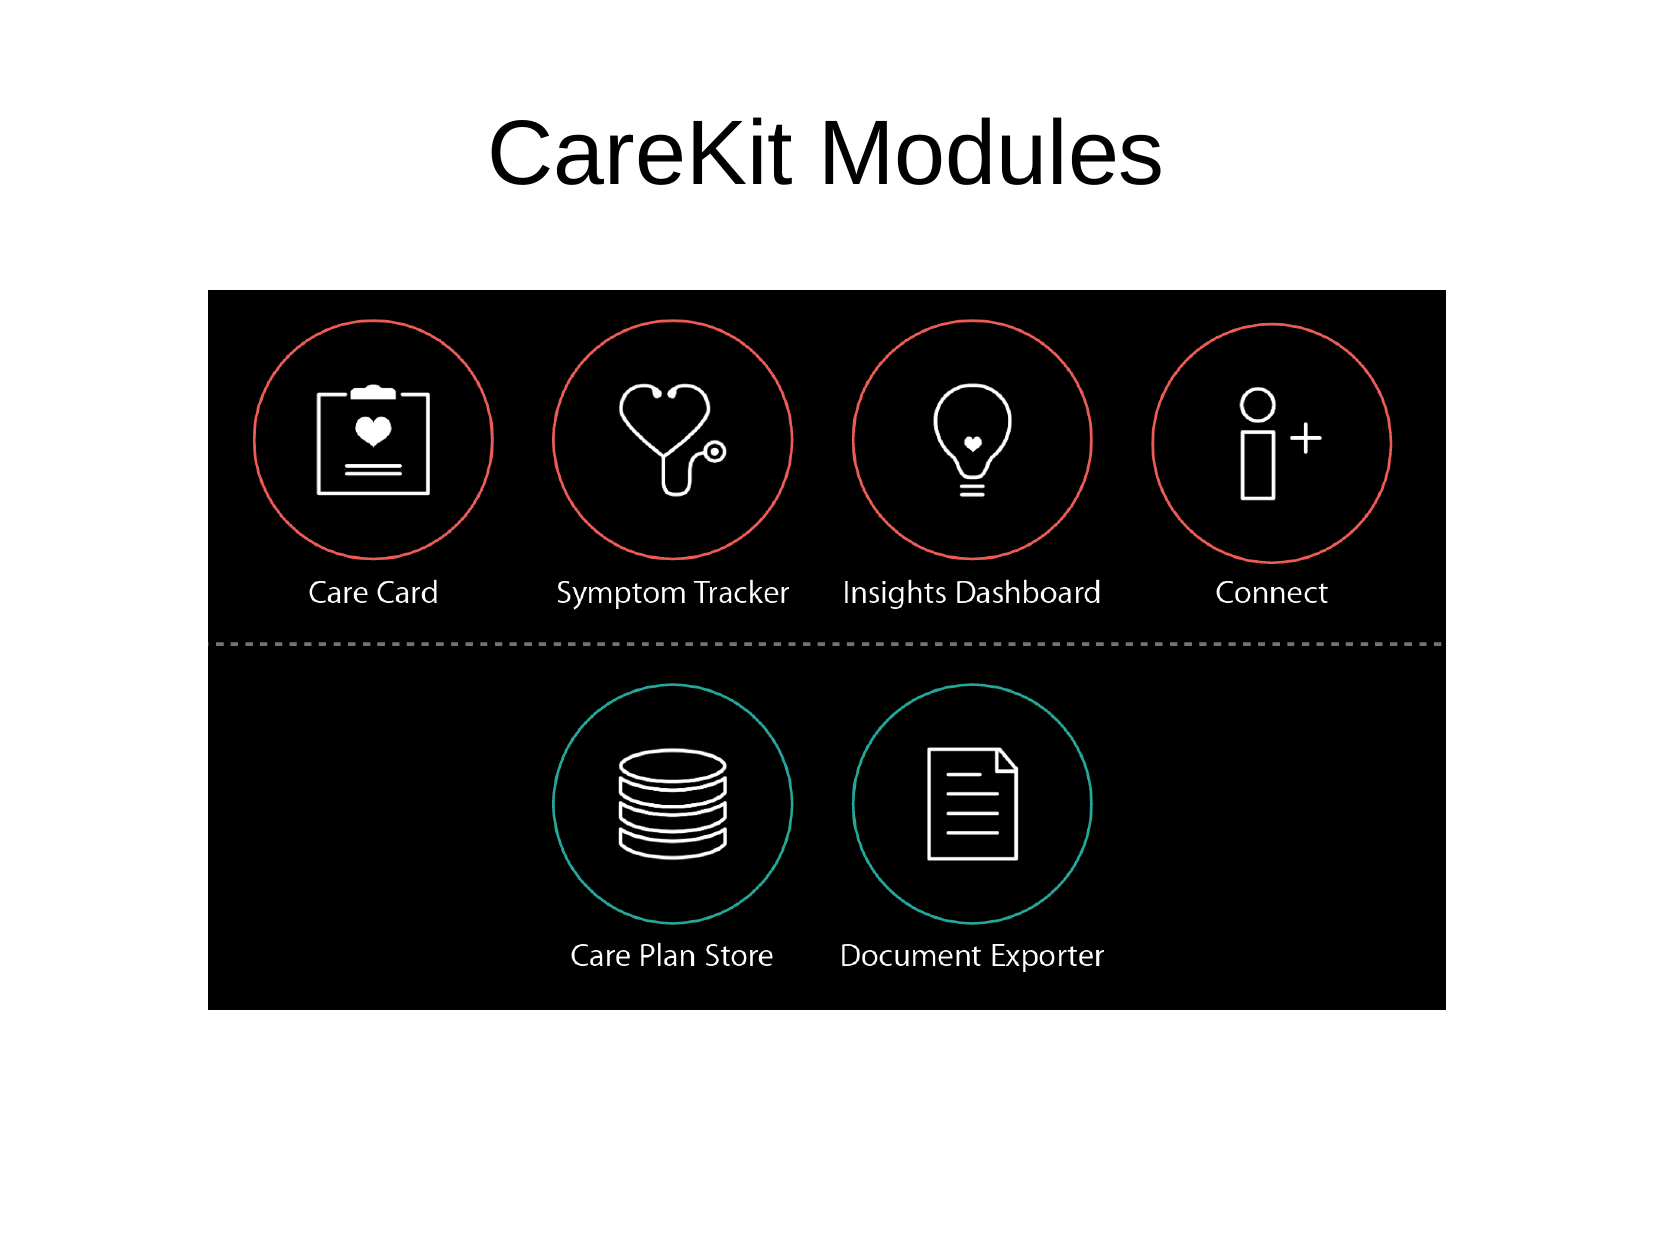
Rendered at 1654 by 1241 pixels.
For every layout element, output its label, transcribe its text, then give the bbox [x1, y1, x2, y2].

picture [208, 290, 1446, 1010]
title CareKit Modules [82, 49, 1571, 257]
